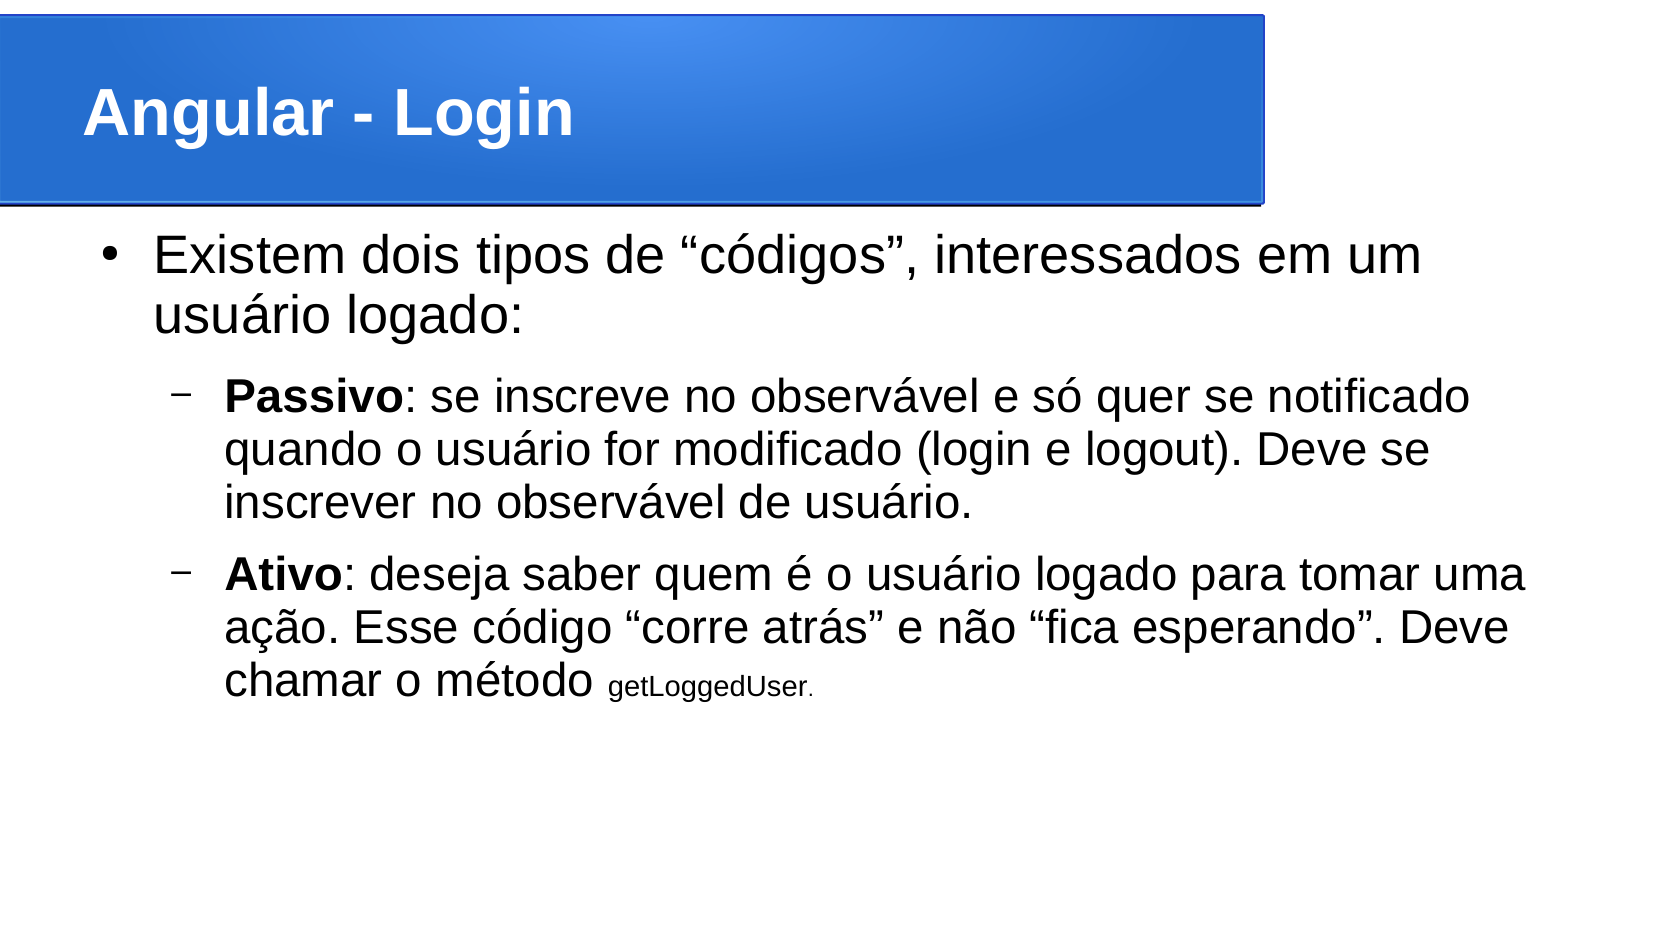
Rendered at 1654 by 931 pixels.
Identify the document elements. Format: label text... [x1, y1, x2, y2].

title Angular - Login [82, 35, 1235, 189]
list Existem dois tipos de “códigos”, interessados em um usuário logado: Passivo: se inscreve no observável e só quer se notificado quando o usuário for modificado (login e logout). Deve se inscrever no observável de usuário. Ativo: deseja saber quem é o usuário logado para tomar uma ação. Esse código “corre atrás” e não “fica esperando”. Deve chamar o método getLoggedUser. [82, 224, 1571, 764]
